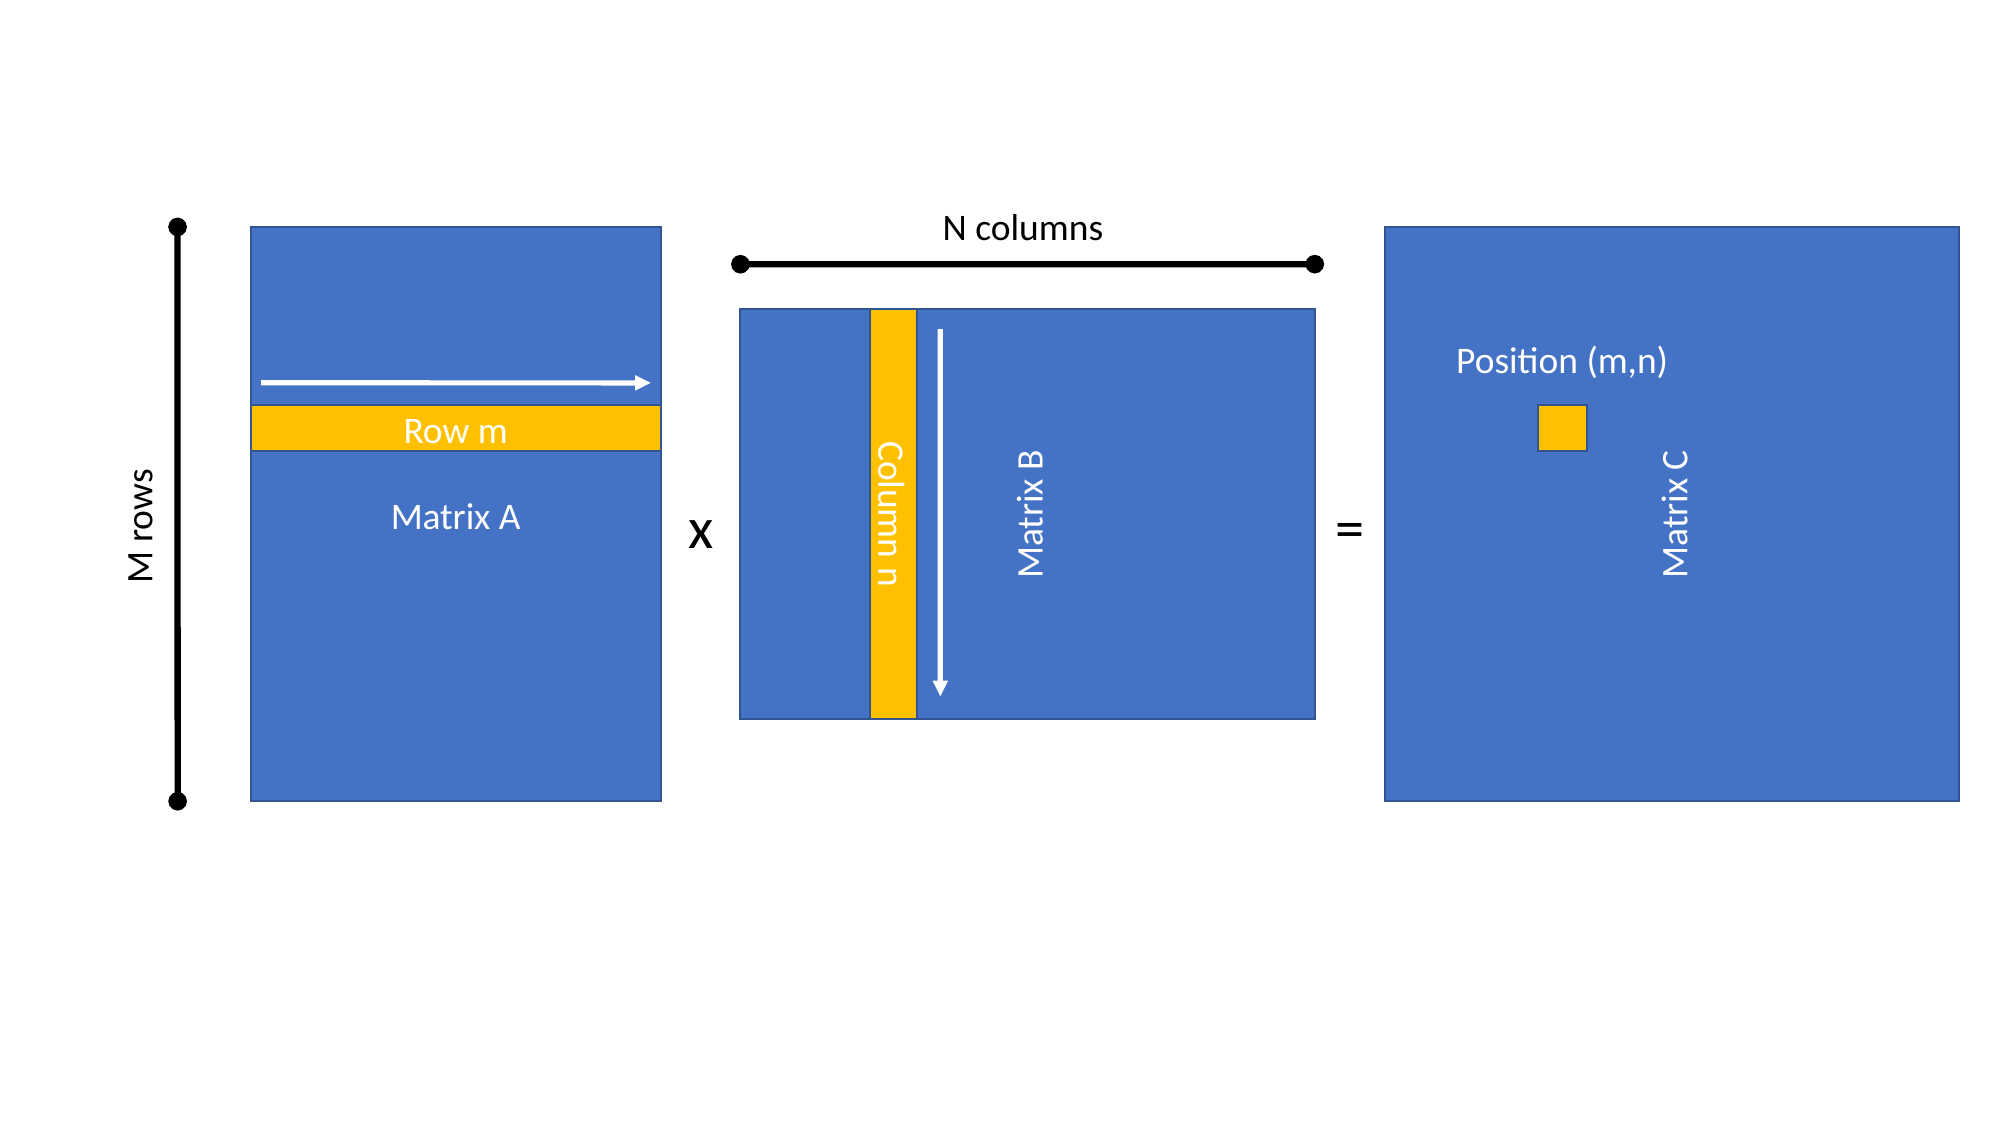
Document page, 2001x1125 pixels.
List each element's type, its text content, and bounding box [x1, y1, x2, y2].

text_box Column n [870, 308, 917, 720]
text_box Matrix A [250, 452, 662, 802]
text_box [1538, 404, 1587, 452]
text_box Position (m,n) [1441, 329, 1684, 389]
text_box M rows [107, 454, 168, 598]
text_box Matrix A [250, 226, 662, 404]
text_box x [673, 483, 729, 568]
text_box N columns [927, 195, 1119, 256]
text_box Row m [250, 404, 662, 452]
text_box Matrix C [1385, 227, 1960, 802]
text_box = [1320, 483, 1380, 568]
text_box Matrix B [740, 308, 870, 720]
text_box Matrix B [917, 308, 1315, 720]
